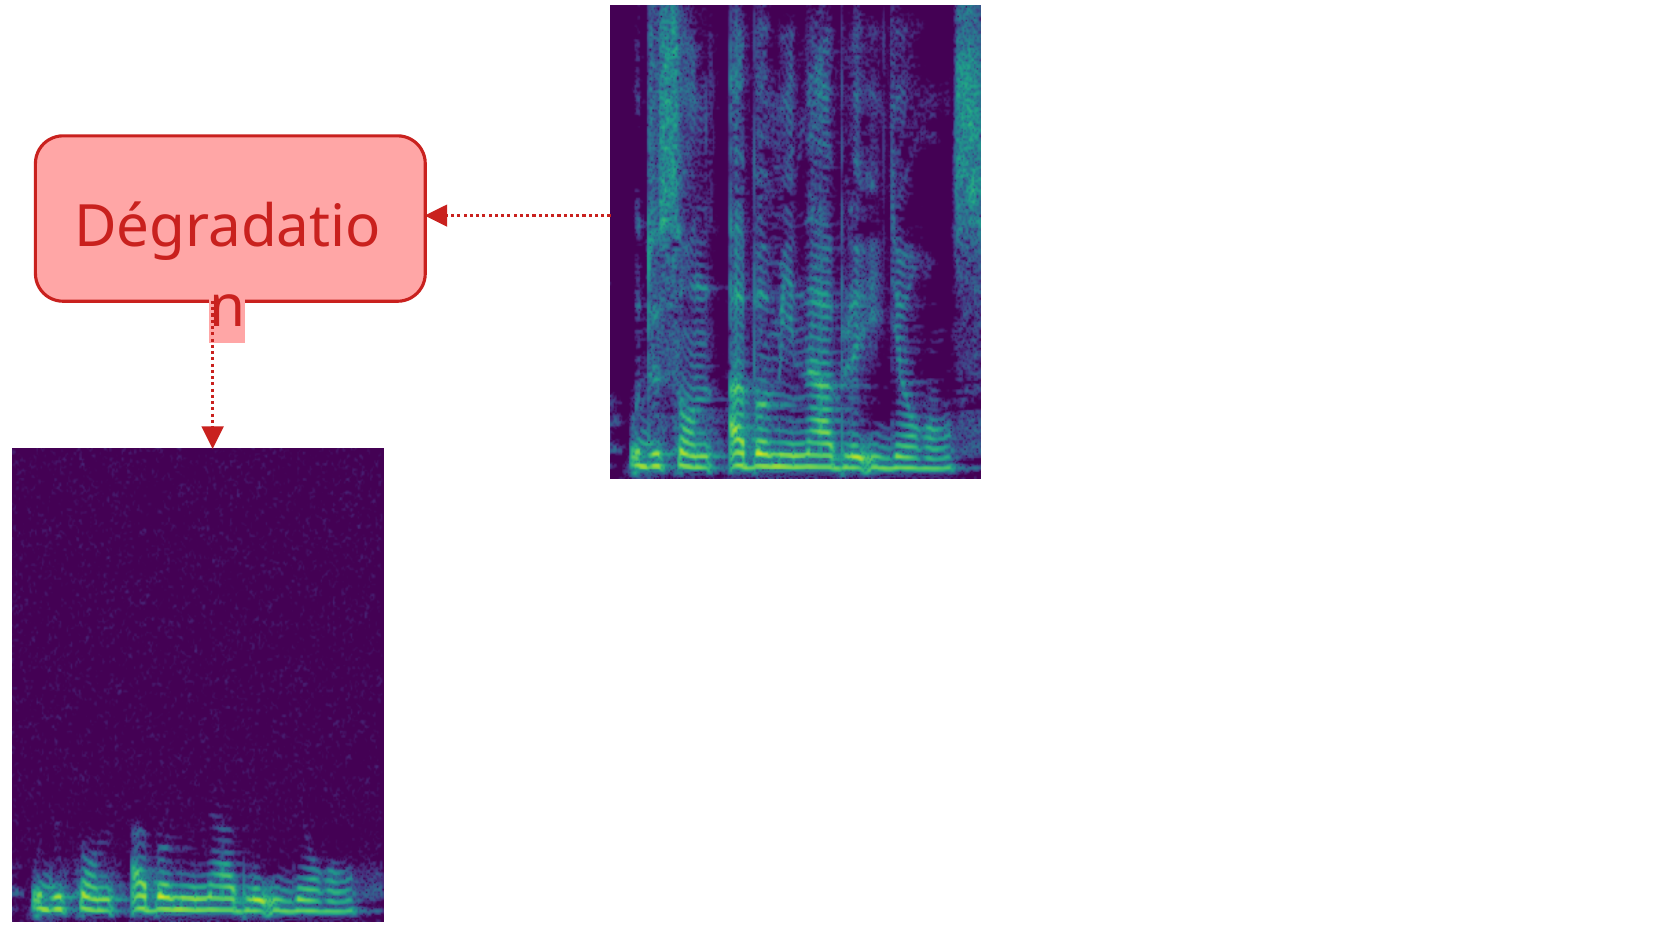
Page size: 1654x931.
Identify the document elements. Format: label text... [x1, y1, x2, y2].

text_box [35, 135, 426, 302]
picture [12, 448, 384, 922]
text_box Dégradation [47, 177, 408, 266]
picture [610, 5, 981, 479]
